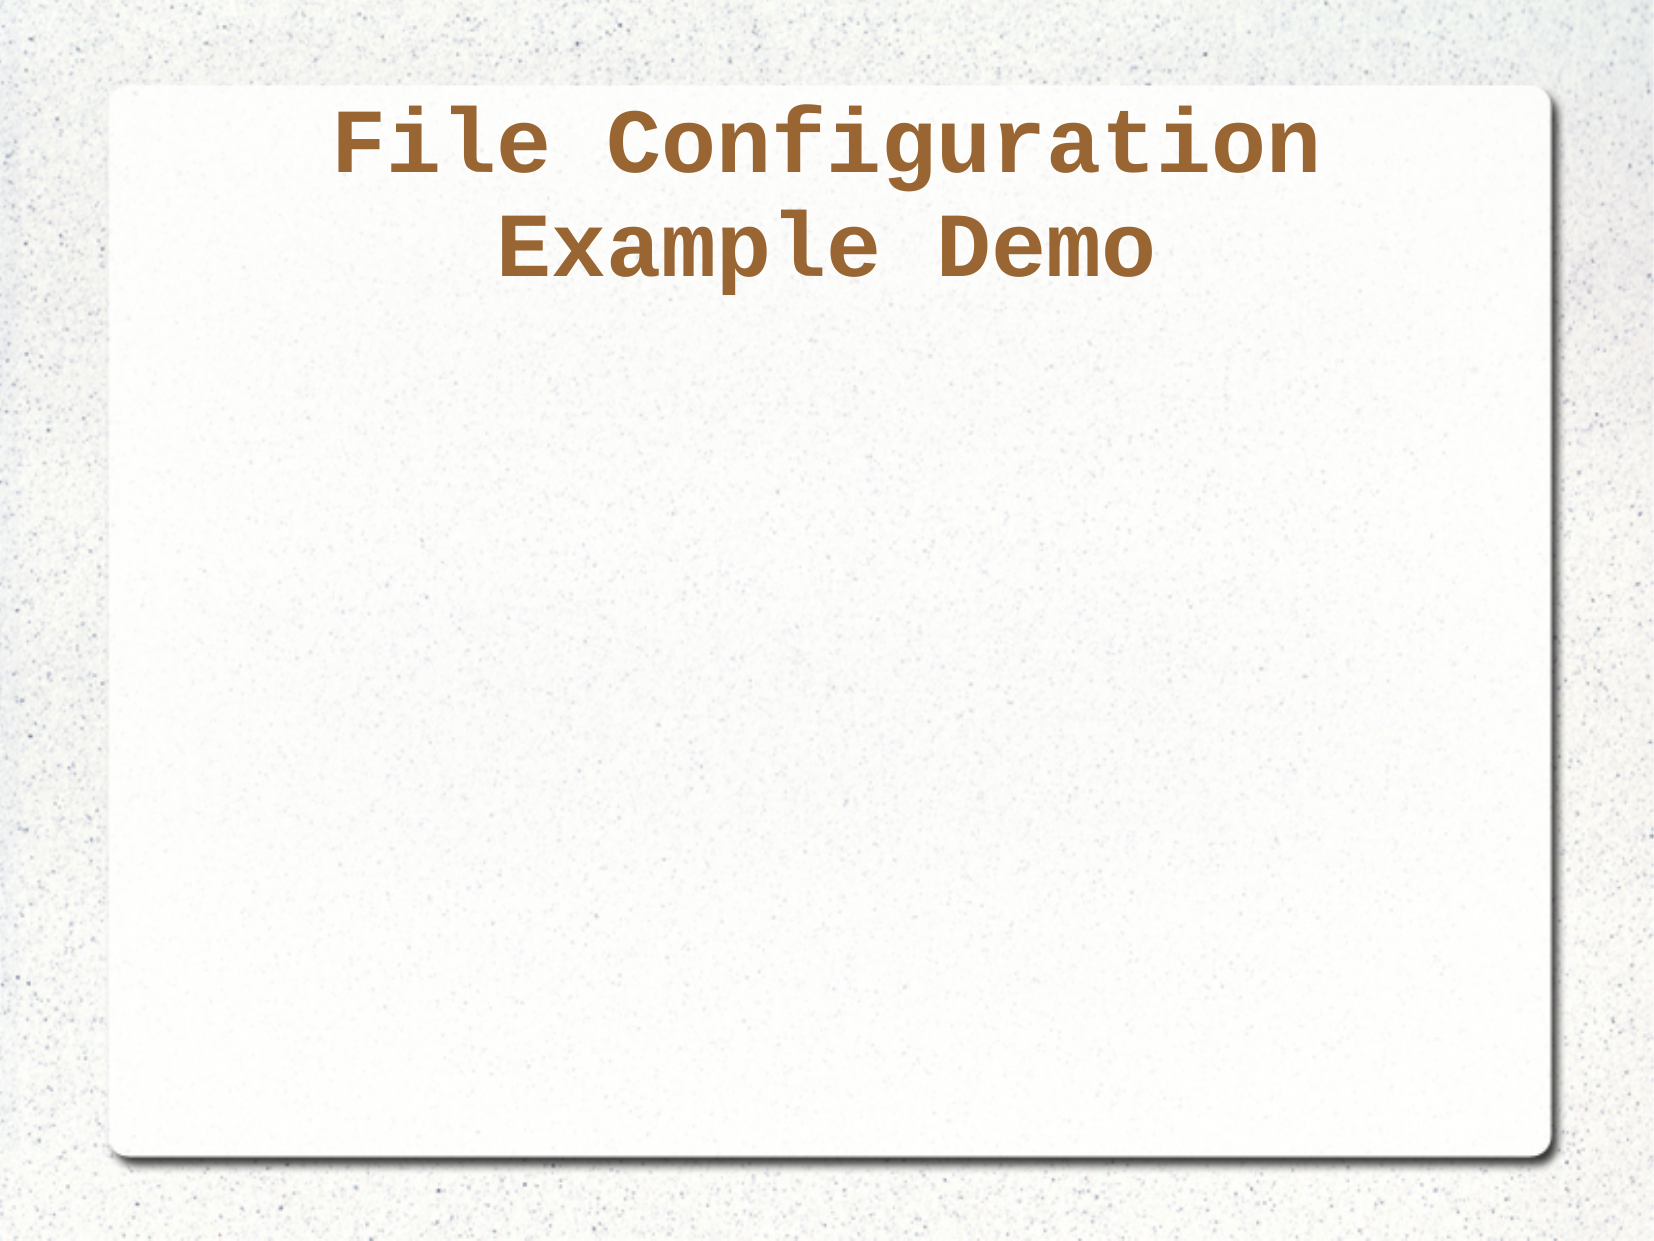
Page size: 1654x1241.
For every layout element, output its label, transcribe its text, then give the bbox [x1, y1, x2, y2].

picture [0, 0, 1654, 1241]
title File Configuration Example Demo [118, 96, 1536, 304]
